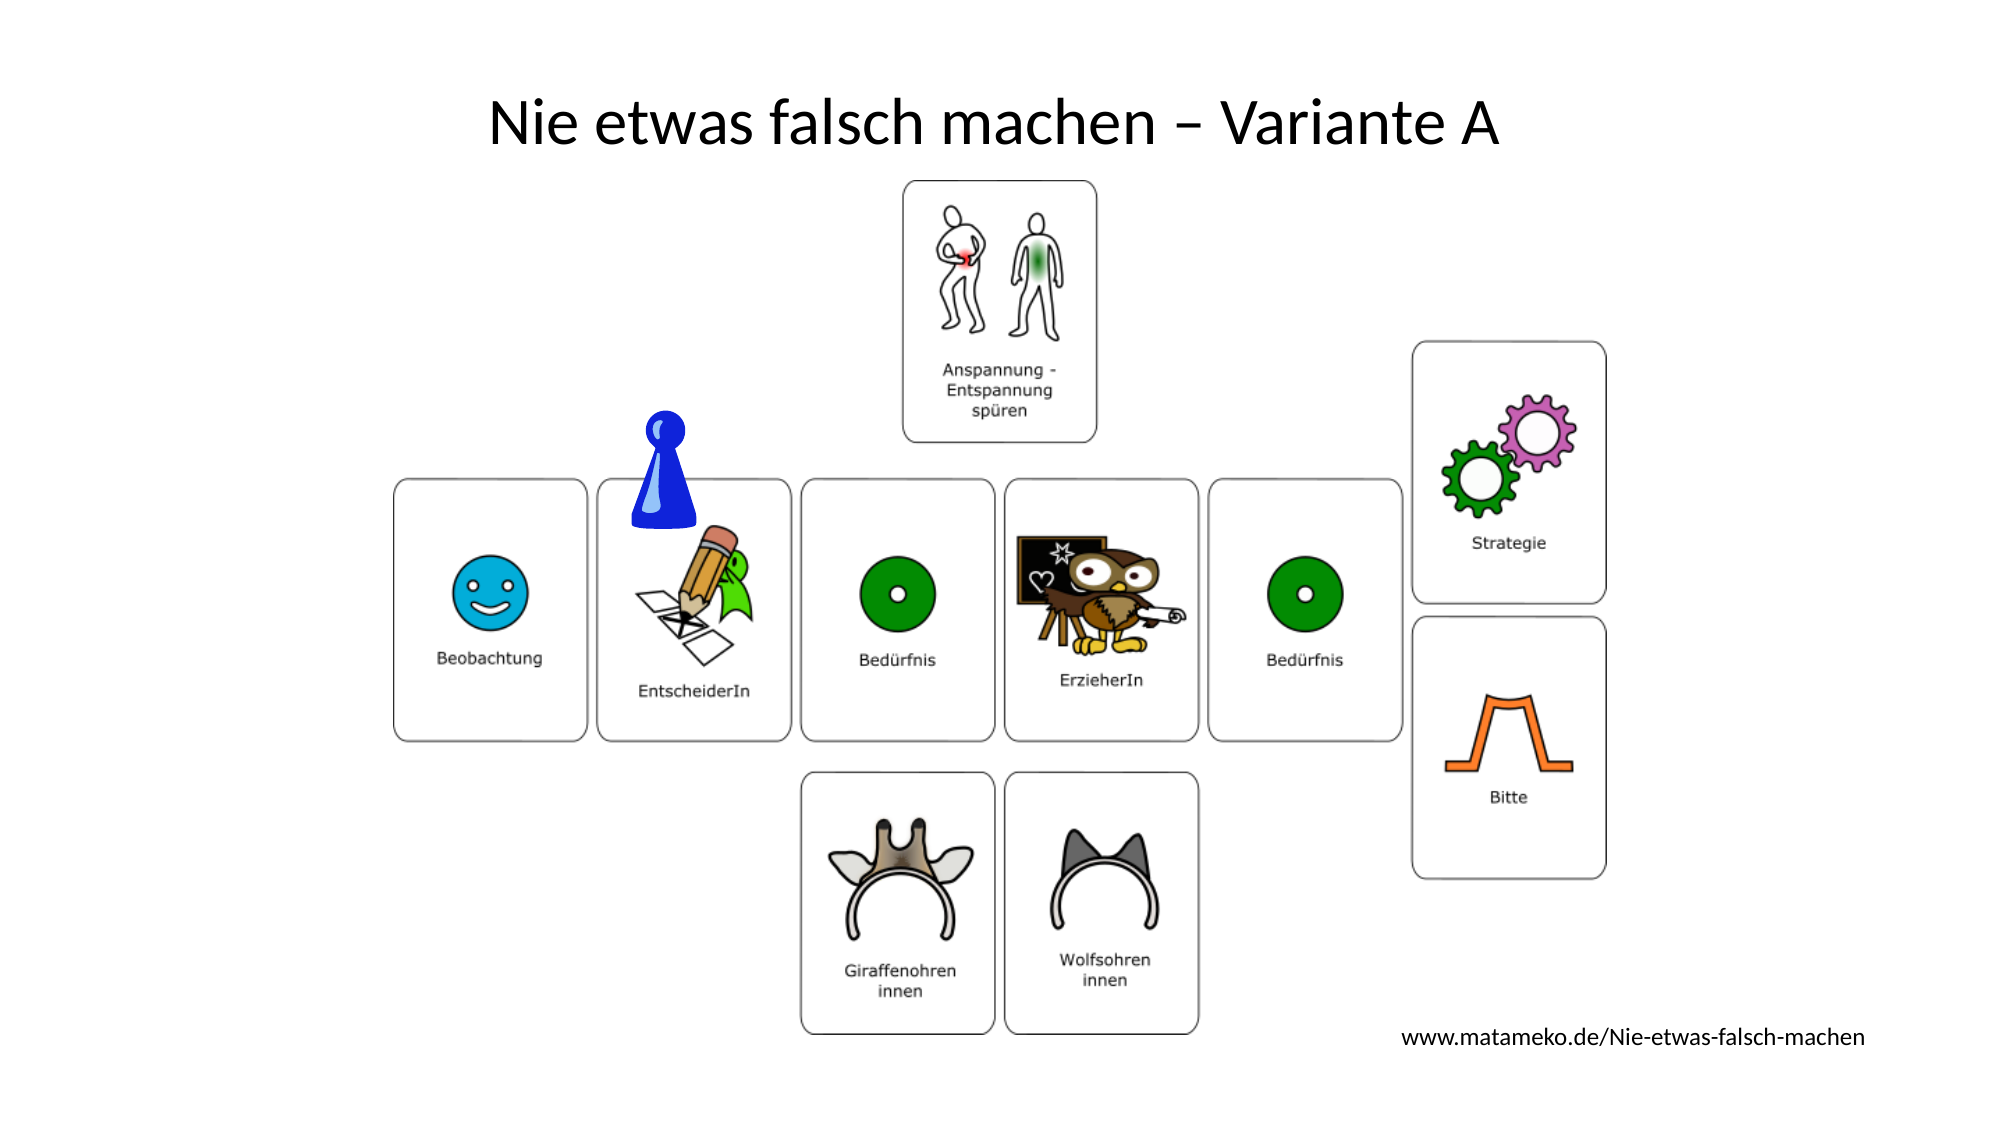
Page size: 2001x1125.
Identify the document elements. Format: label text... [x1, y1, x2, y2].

text_box Nie etwas falsch machen – Variante A [473, 70, 1527, 167]
text_box [631, 410, 697, 529]
picture [393, 180, 1607, 1035]
text_box www.matameko.de/Nie-etwas-falsch-machen [1386, 1013, 1882, 1058]
